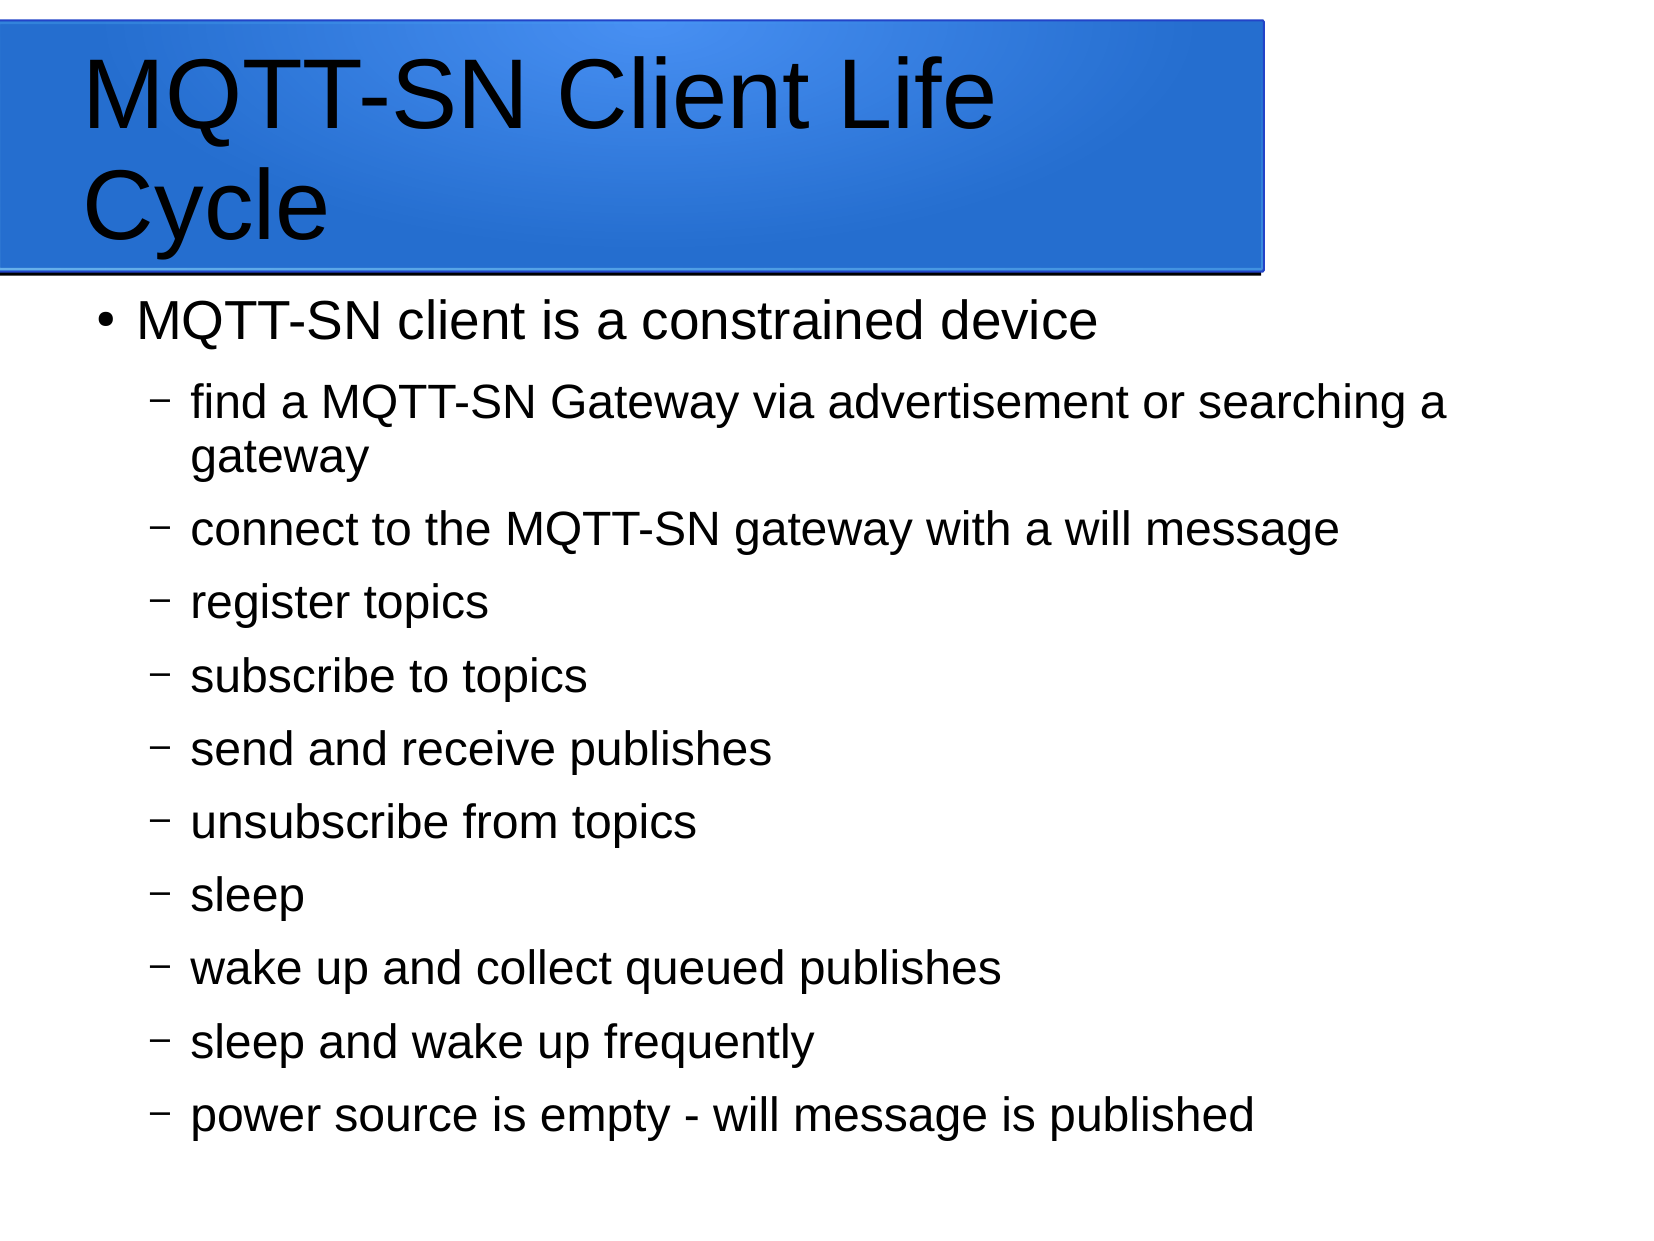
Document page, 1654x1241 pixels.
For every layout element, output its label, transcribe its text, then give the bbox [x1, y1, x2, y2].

title MQTT-SN Client Life Cycle [82, 38, 1235, 261]
list MQTT-SN client is a constrained device find a MQTT-SN Gateway via advertisement or searching a gateway connect to the MQTT-SN gateway with a will message register topics subscribe to topics send and receive publishes unsubscribe from topics sleep wake up and collect queued publishes sleep and wake up frequently power source is empty - will message is published [82, 290, 1571, 1146]
